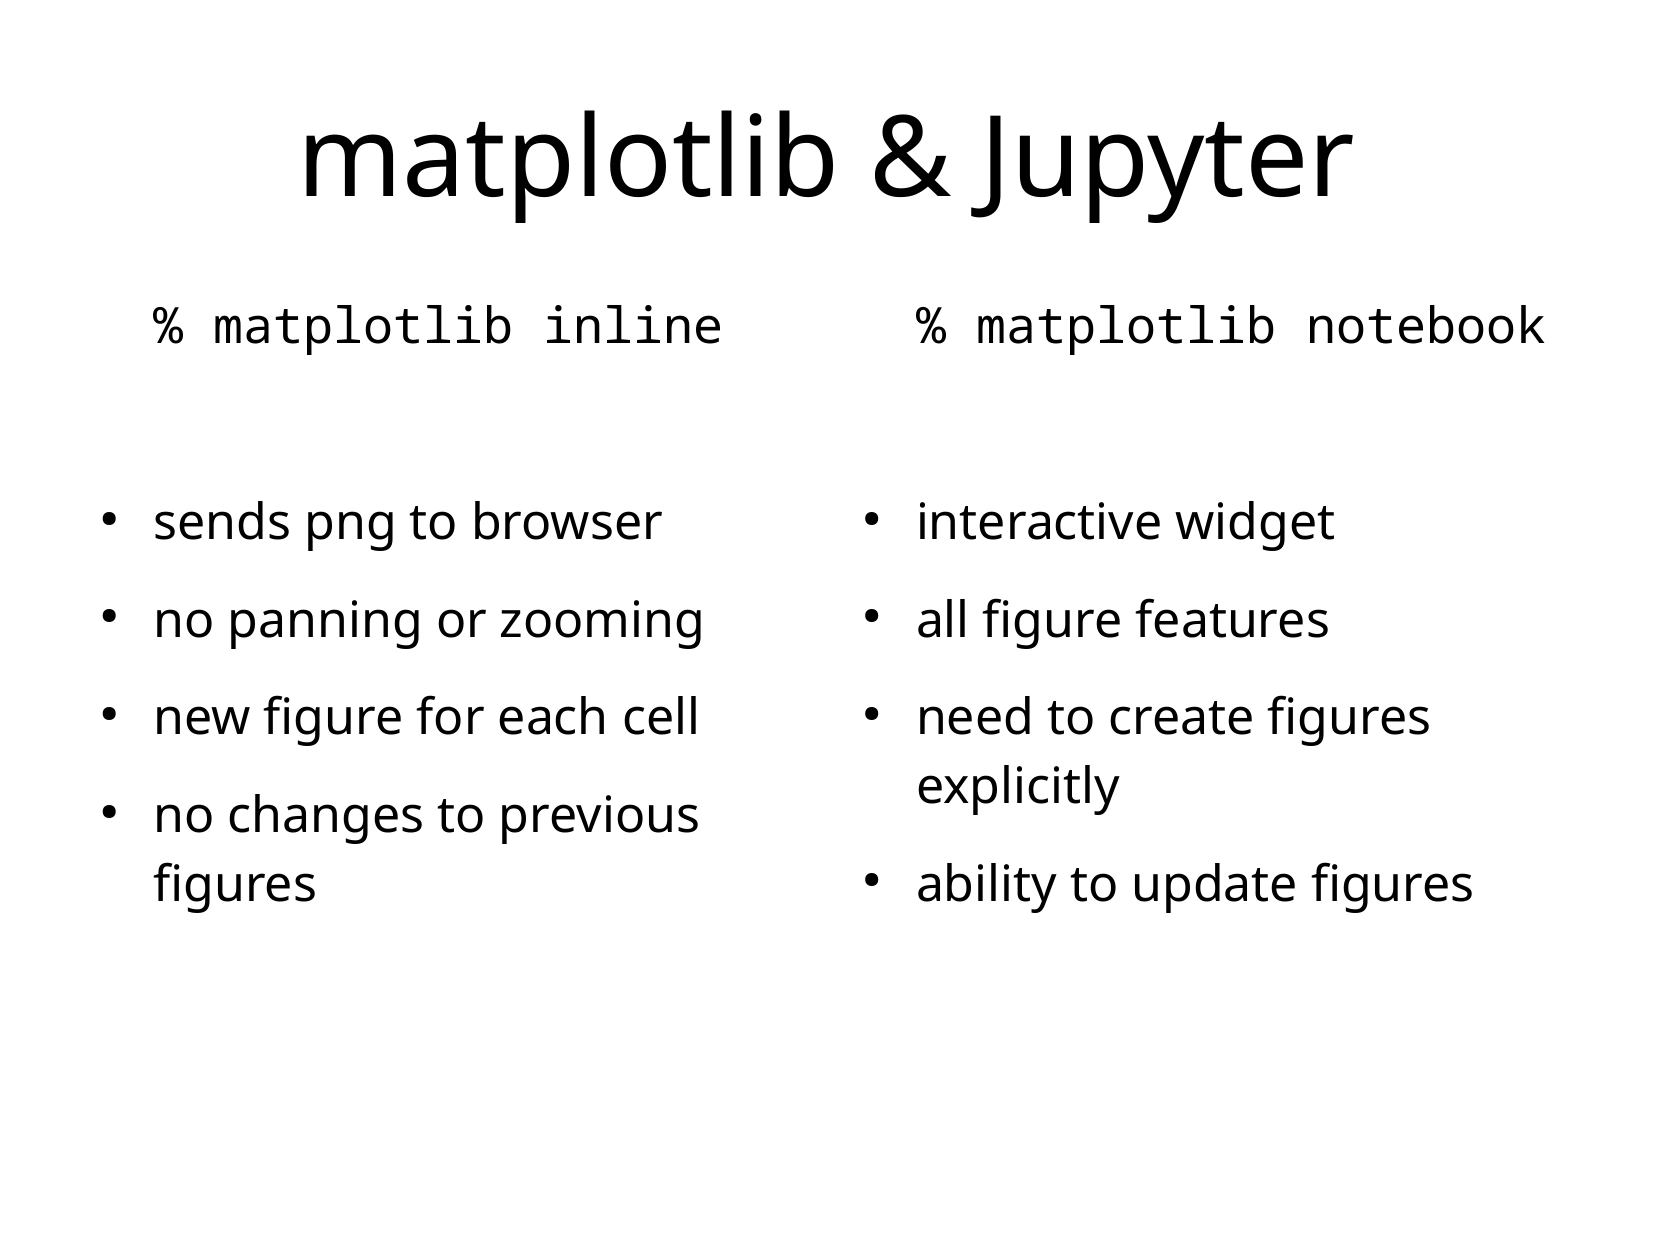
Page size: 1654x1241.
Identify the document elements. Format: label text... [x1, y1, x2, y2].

list % matplotlib inline sends png to browser no panning or zooming new figure for each cell no changes to previous figures [82, 290, 809, 1010]
title matplotlib & Jupyter [82, 49, 1571, 257]
list % matplotlib notebook interactive widget all figure features need to create figures explicitly ability to update figures [845, 290, 1572, 1010]
